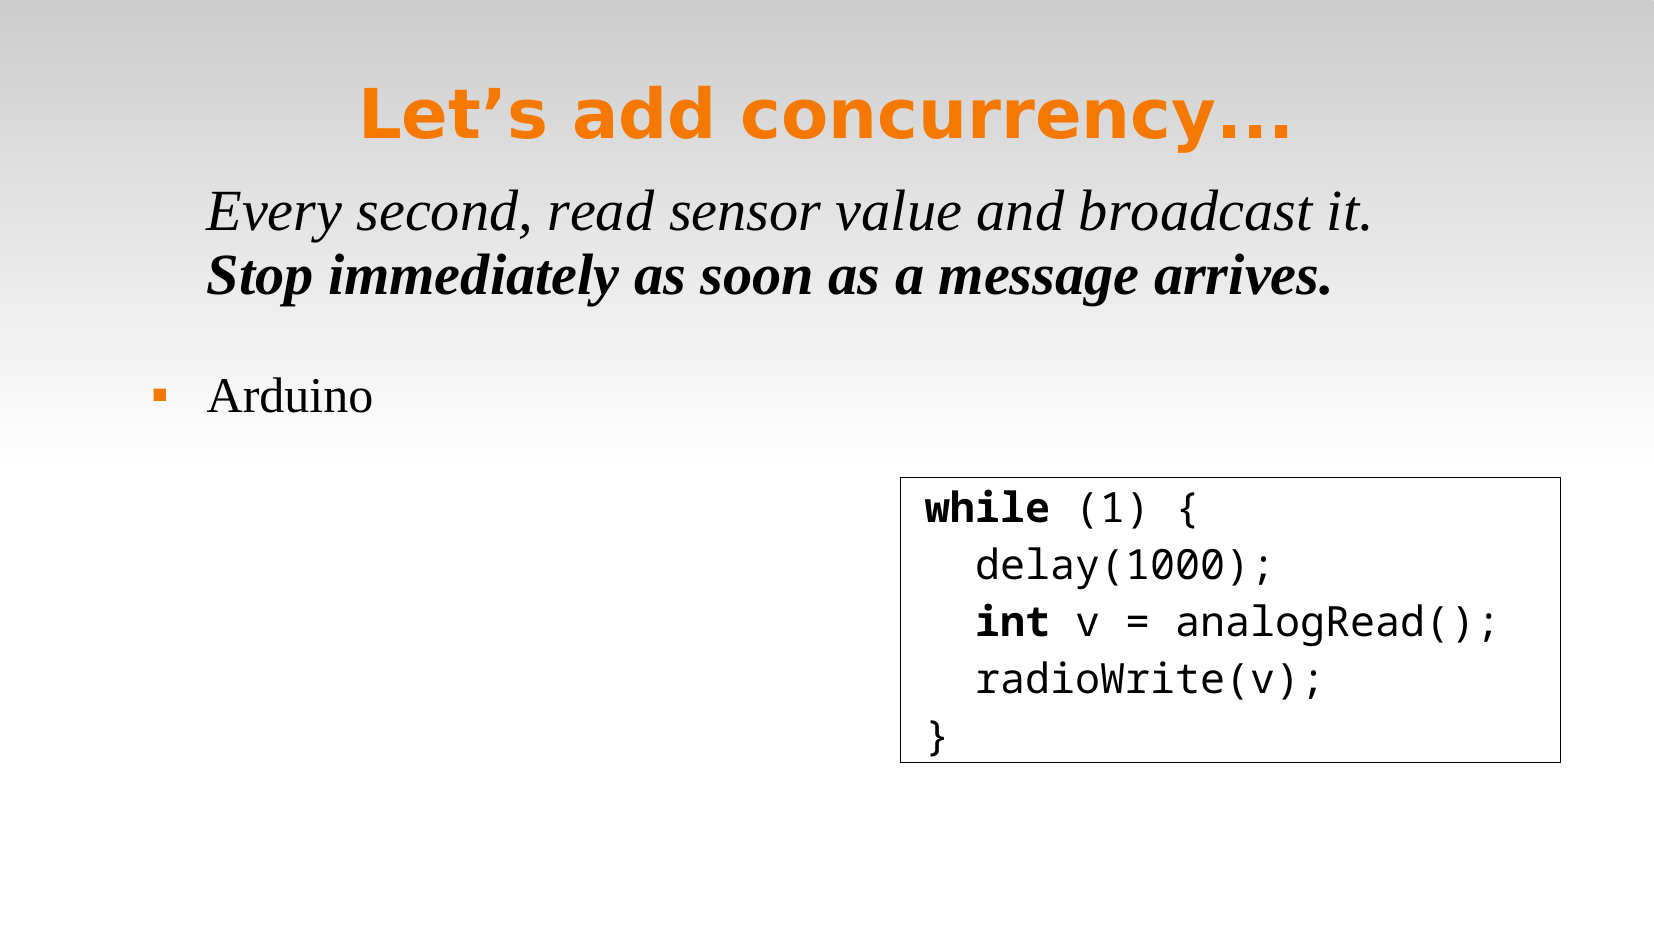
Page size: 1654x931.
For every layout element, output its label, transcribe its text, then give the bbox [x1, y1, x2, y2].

title Let’s add concurrency... [82, 37, 1571, 193]
text_box while (1) { delay(1000); int v = analogRead(); radioWrite(v); } [900, 499, 1561, 742]
list Arduino [82, 368, 809, 851]
list Every second, read sensor value and broadcast it. Stop immediately as soon as a message arrives. [82, 177, 1538, 338]
